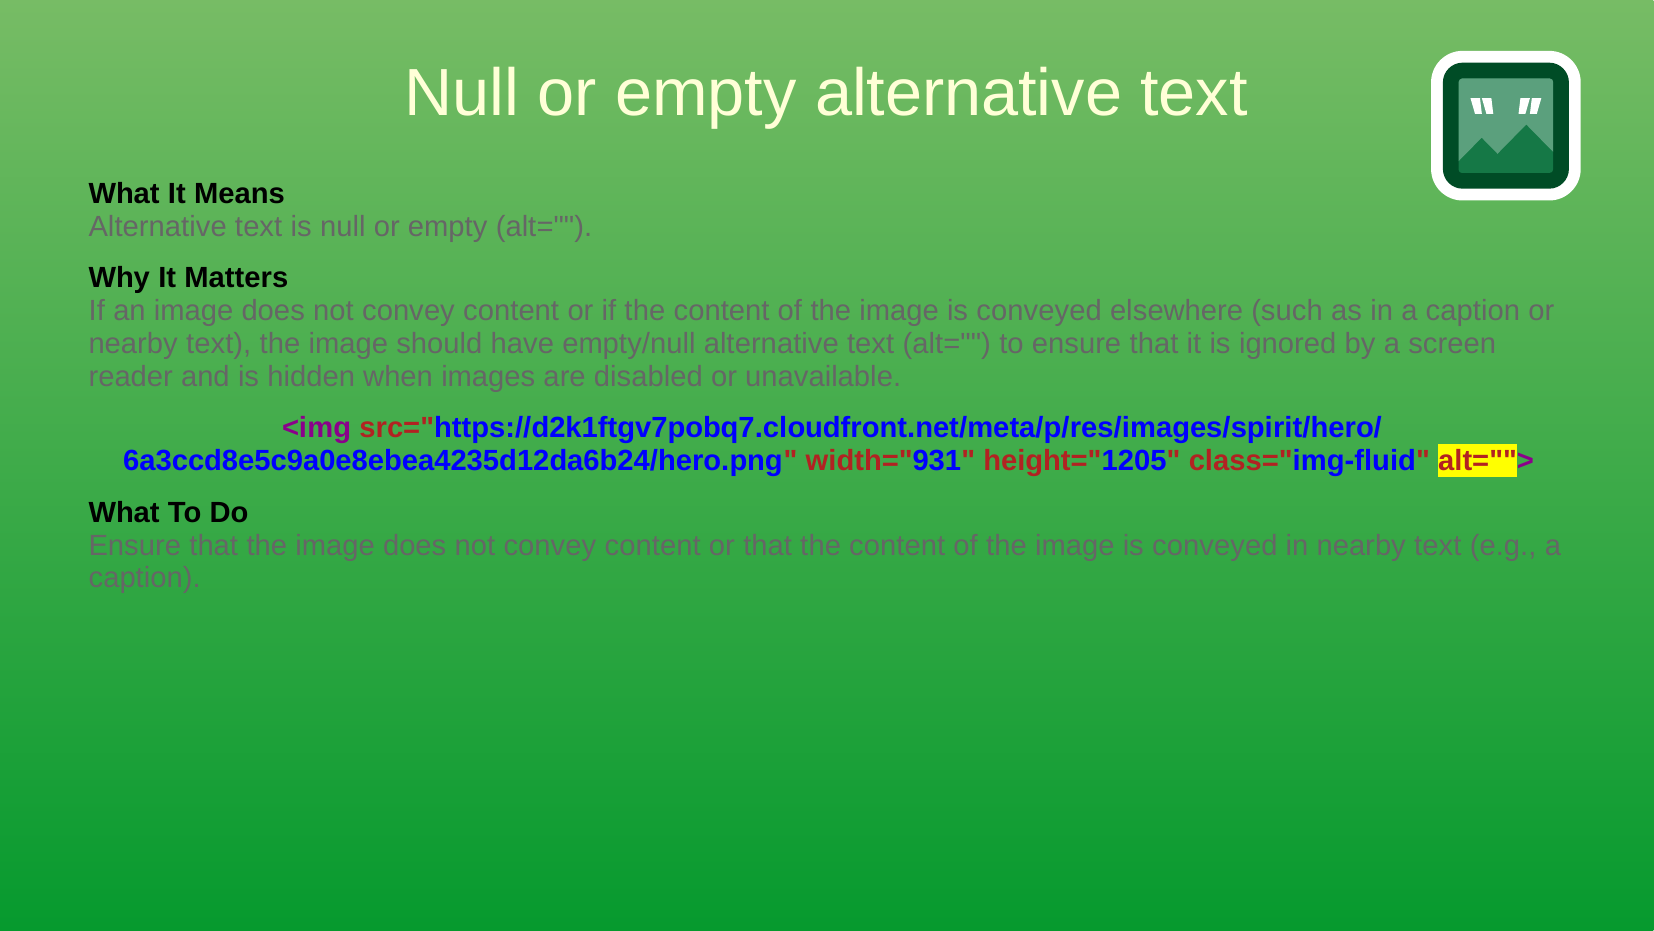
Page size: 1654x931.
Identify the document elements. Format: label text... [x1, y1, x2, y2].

title Null or empty alternative text [82, 37, 1417, 148]
subtitle What It Means Alternative text is null or empty (alt=""). Why It Matters If an image does not convey content or if the content of the image is conveyed elsewhere (such as in a caption or nearby text), the image should have empty/null alternative text (alt="") to ensure that it is ignored by a screen reader and is hidden when images are disabled or unavailable. <img src="https://d2k1ftgv7pobq7.cloudfront.net/meta/p/res/images/spirit/hero/6a3ccd8e5c9a0e8ebea4235d12da6b24/hero.png" width="931" height="1205" class="img-fluid" alt=""> What To Do Ensure that the image does not convey content or that the content of the image is conveyed in nearby text (e.g., a caption). [88, 177, 1577, 842]
picture [1417, 37, 1595, 215]
